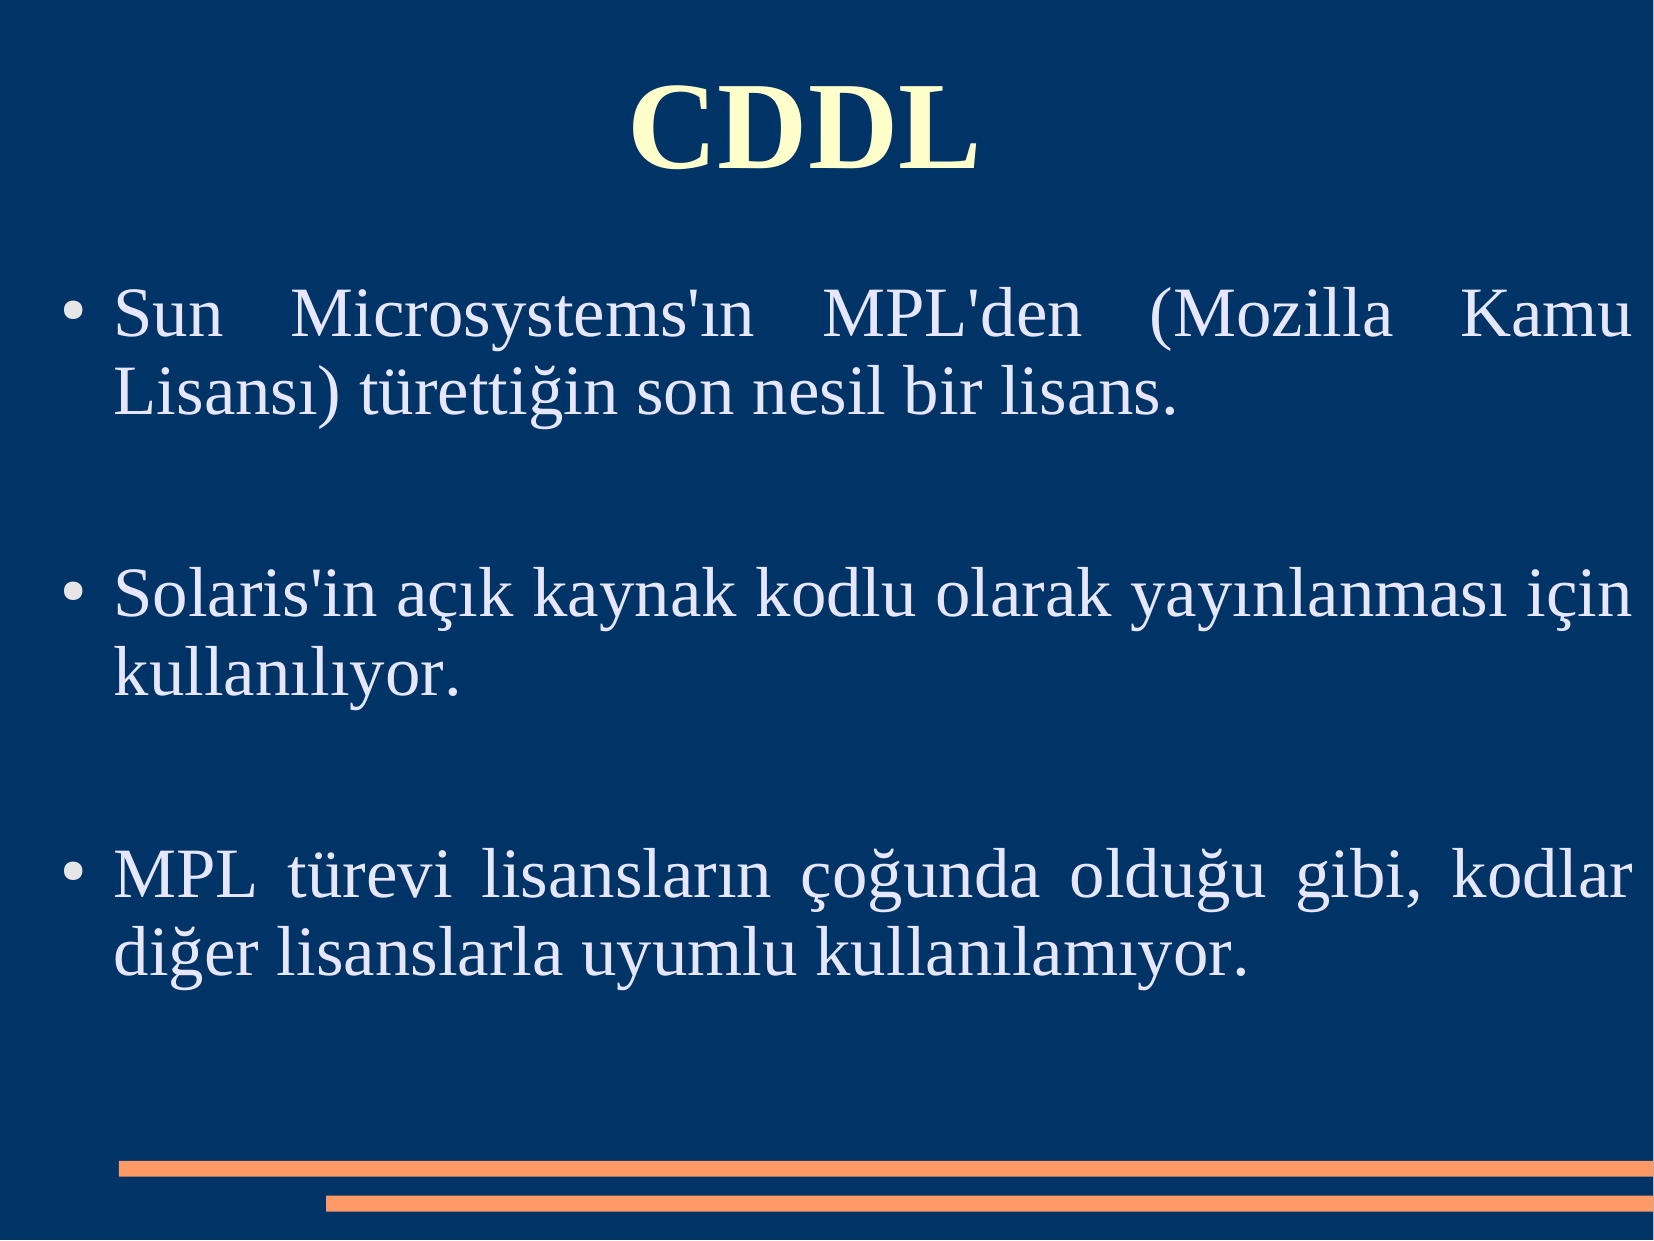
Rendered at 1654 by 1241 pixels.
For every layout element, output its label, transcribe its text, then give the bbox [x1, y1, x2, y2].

list Sun Microsystems'ın MPL'den (Mozilla Kamu Lisansı) türettiğin son nesil bir lisans. Solaris'in açık kaynak kodlu olarak yayınlanması için kullanılıyor. MPL türevi lisansların çoğunda olduğu gibi, kodlar diğer lisanslarla uyumlu kullanılamıyor. [42, 273, 1636, 1040]
title CDDL [87, 22, 1522, 230]
